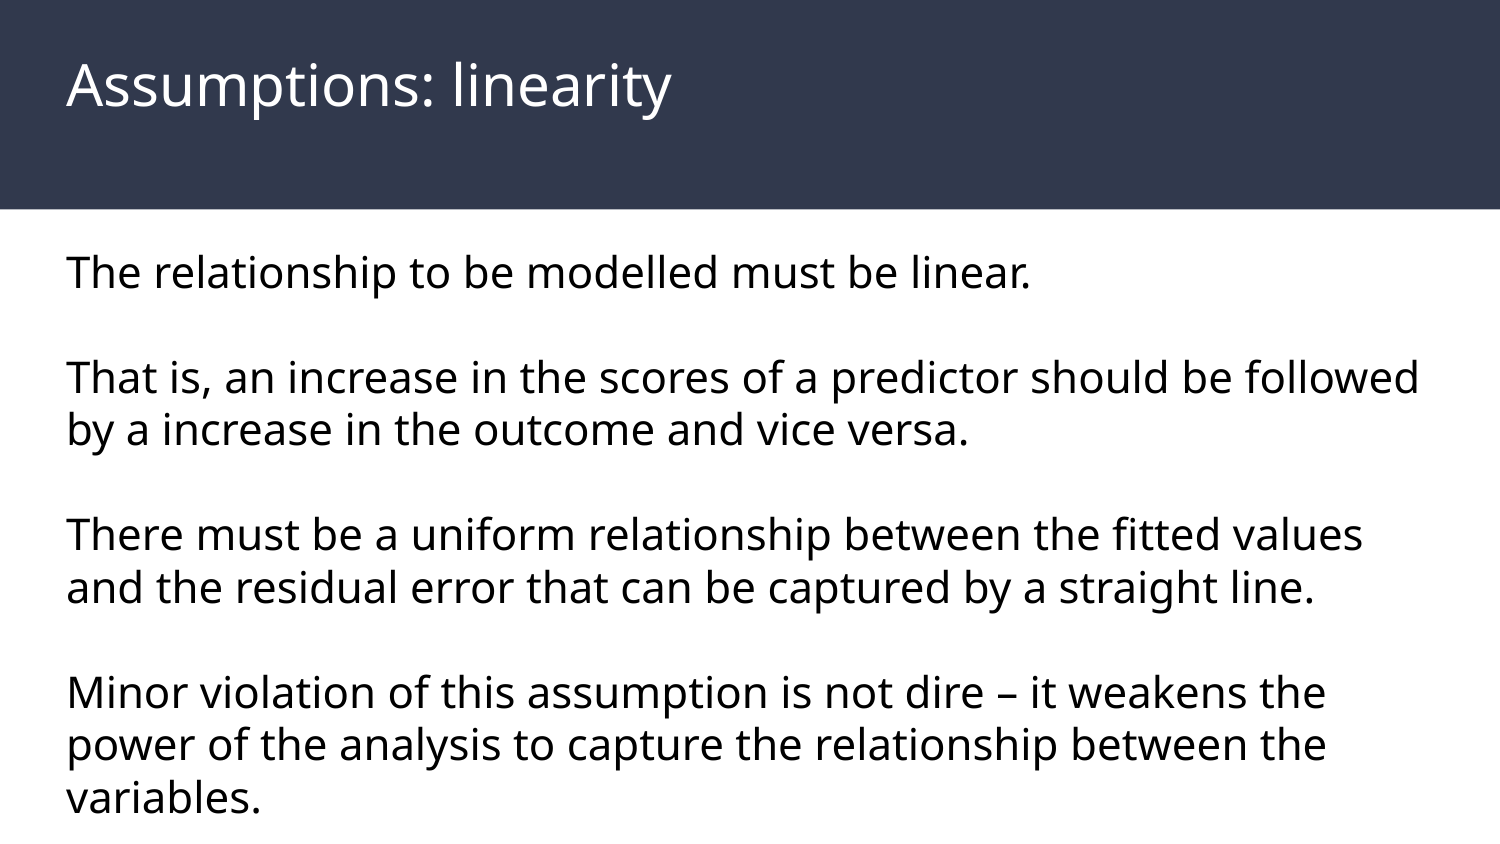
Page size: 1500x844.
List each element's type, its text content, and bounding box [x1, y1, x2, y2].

text_box The relationship to be modelled must be linear. That is, an increase in the scores of a predictor should be followed by a increase in the outcome and vice versa. There must be a uniform relationship between the fitted values and the residual error that can be captured by a straight line. Minor violation of this assumption is not dire – it weakens the power of the analysis to capture the relationship between the variables. [51, 229, 1465, 831]
title Assumptions: linearity [51, 33, 1449, 136]
